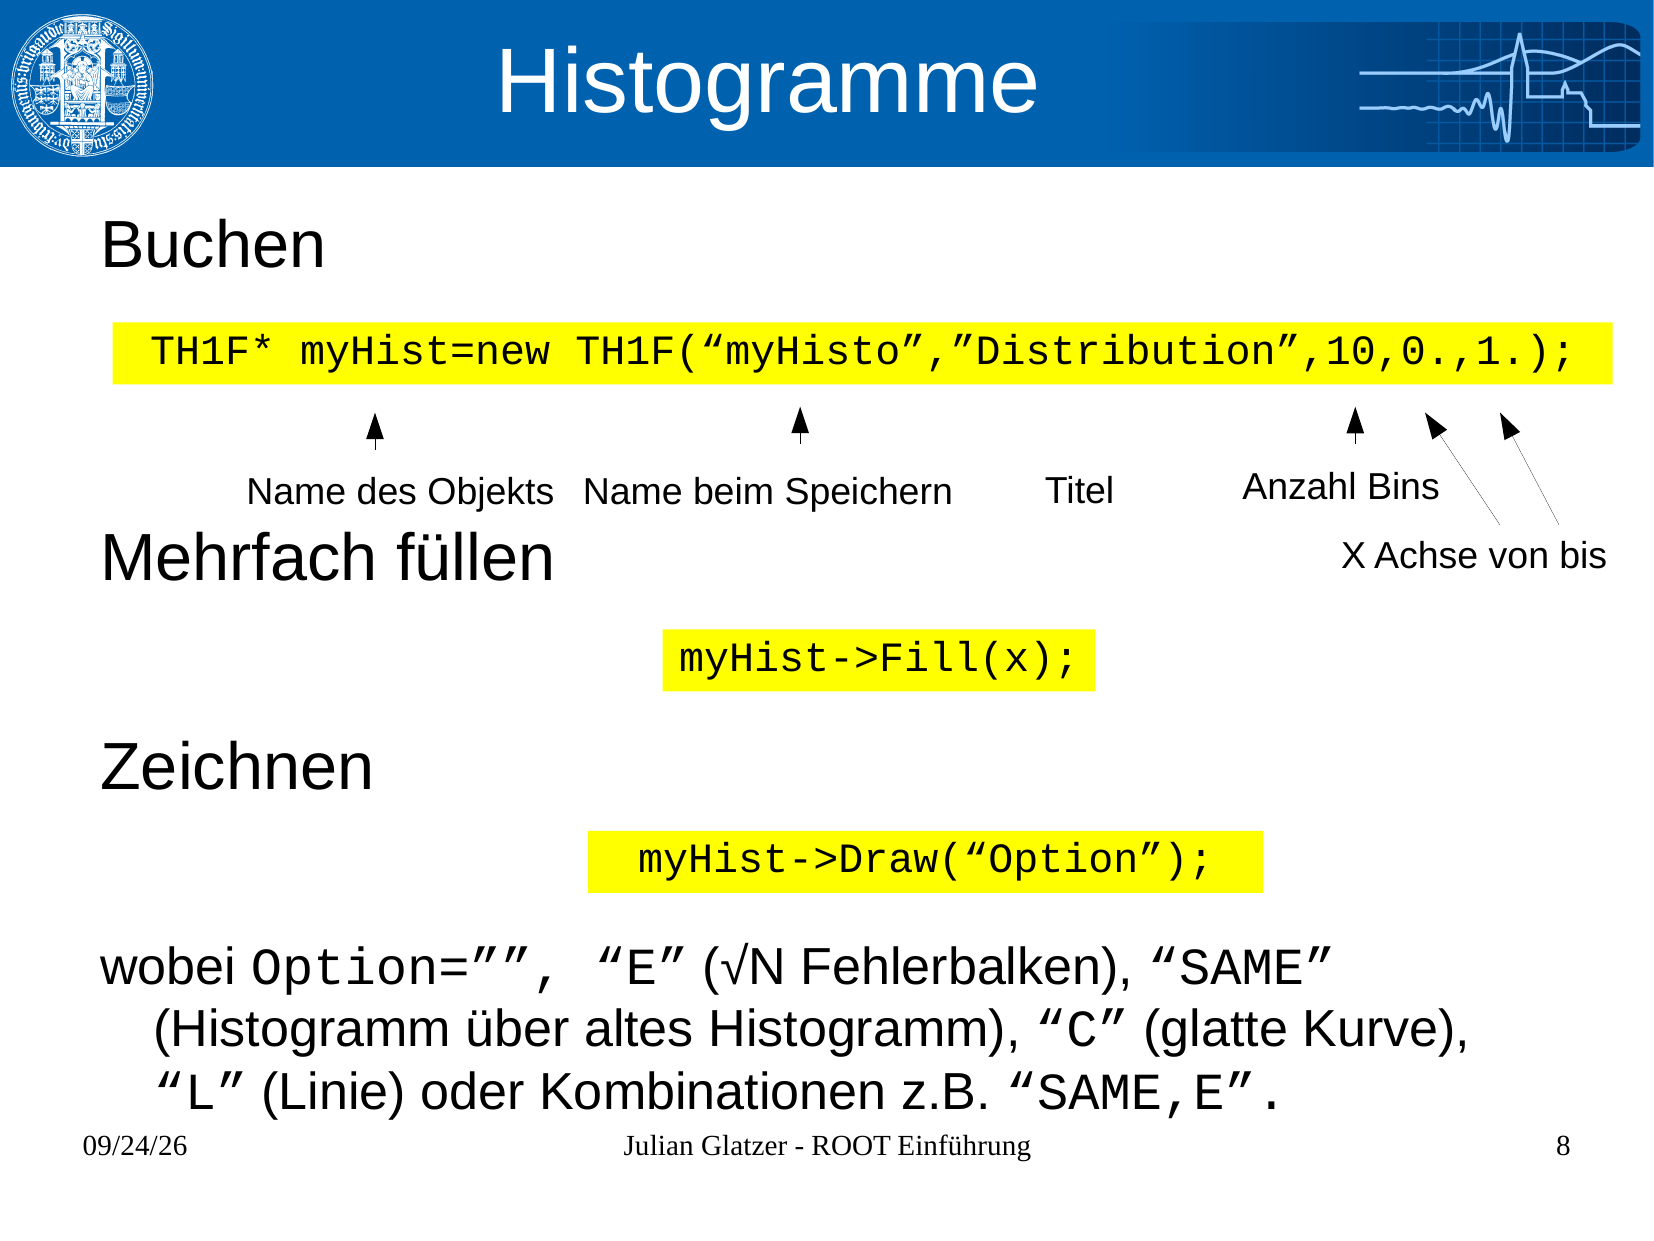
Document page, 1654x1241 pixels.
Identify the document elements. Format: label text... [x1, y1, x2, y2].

text_box Name des Objekts [231, 462, 568, 520]
list Buchen Mehrfach füllen Zeichnen wobei Option=””, “E” (√N Fehlerbalken), “SAME” (Histogramm über altes Histogramm), “C” (glatte Kurve), “L” (Linie) oder Kombinationen z.B. “SAME,E”. [82, 207, 1571, 1125]
text_box X Achse von bis [1326, 527, 1623, 584]
text_box Titel [1030, 462, 1130, 520]
text_box TH1F* myHist=new TH1F(“myHisto”,”Distribution”,10,0.,1.); [112, 322, 1613, 385]
text_box myHist->Fill(x); [662, 629, 1096, 692]
text_box Name beim Speichern [568, 462, 968, 520]
text_box Anzahl Bins [1227, 457, 1455, 515]
picture [0, 0, 1654, 167]
title Histogramme [187, 11, 1351, 151]
text_box myHist->Draw(“Option”); [588, 830, 1264, 893]
